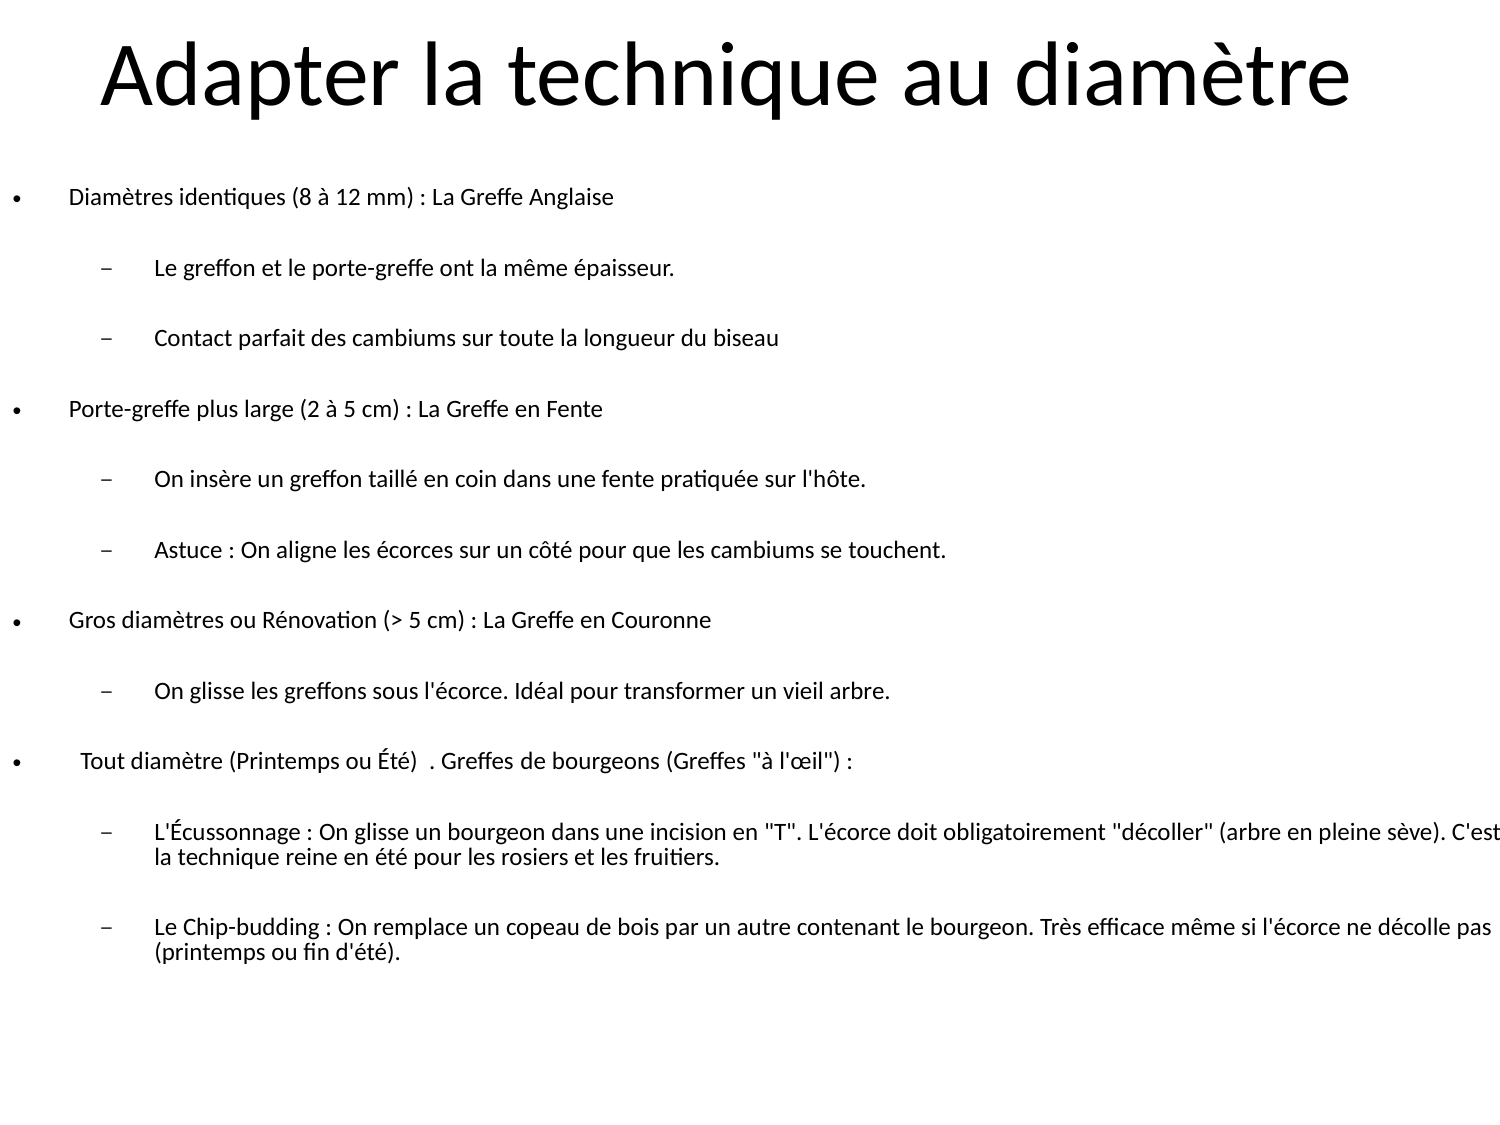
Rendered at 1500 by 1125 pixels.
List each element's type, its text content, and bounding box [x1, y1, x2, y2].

text_box Diamètres identiques (8 à 12 mm) : La Greffe Anglaise Le greffon et le porte-greffe ont la même épaisseur. Contact parfait des cambiums sur toute la longueur du biseau Porte-greffe plus large (2 à 5 cm) : La Greffe en Fente On insère un greffon taillé en coin dans une fente pratiquée sur l'hôte. Astuce : On aligne les écorces sur un côté pour que les cambiums se touchent. Gros diamètres ou Rénovation (> 5 cm) : La Greffe en Couronne On glisse les greffons sous l'écorce. Idéal pour transformer un vieil arbre. Tout diamètre (Printemps ou Été) . Greffes de bourgeons (Greffes "à l'œil") : L'Écussonnage : On glisse un bourgeon dans une incision en "T". L'écorce doit obligatoirement "décoller" (arbre en pleine sève). C'est la technique reine en été pour les rosiers et les fruitiers. Le Chip-budding : On remplace un copeau de bois par un autre contenant le bourgeon. Très efficace même si l'écorce ne décolle pas (printemps ou fin d'été). [12, 111, 1500, 1055]
text_box Adapter la technique au diamètre [0, 29, 1477, 255]
